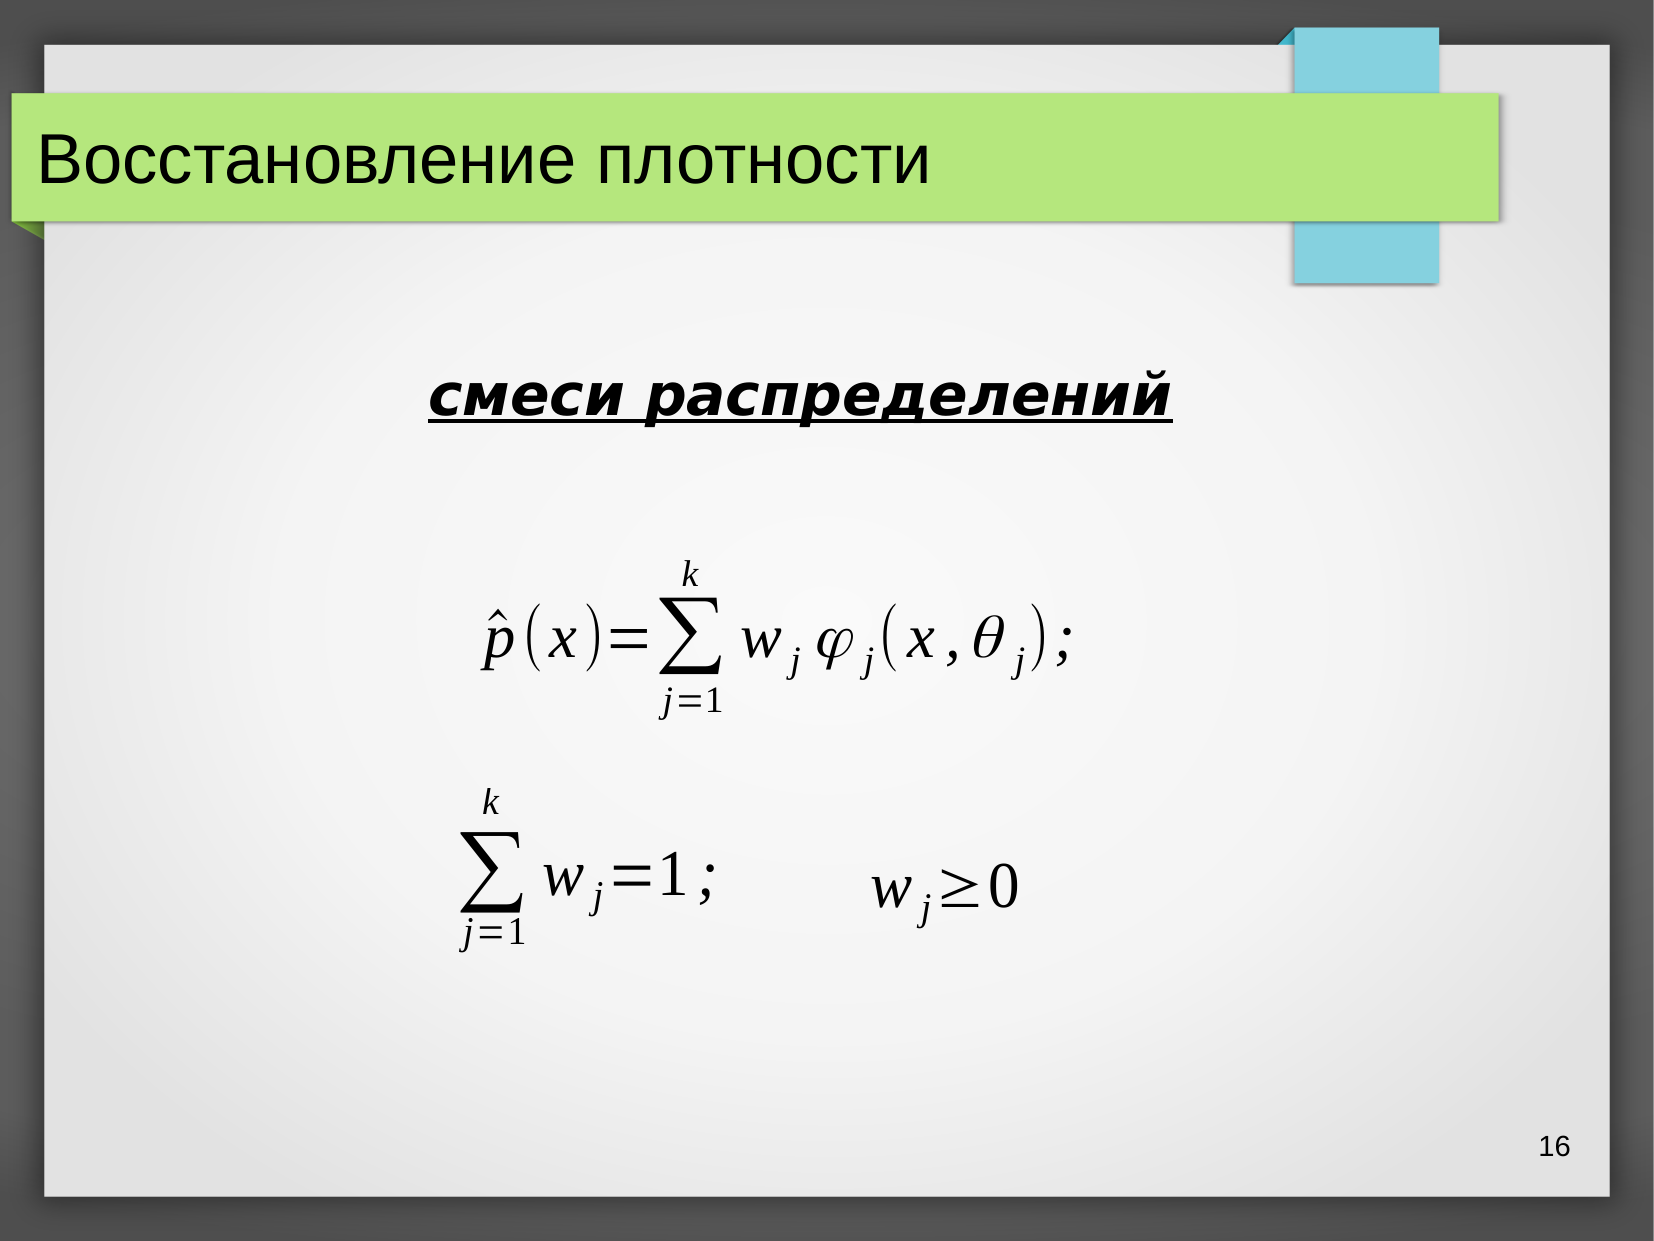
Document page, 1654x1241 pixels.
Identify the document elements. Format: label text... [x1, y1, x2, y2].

text_box смеси распределений [413, 354, 1229, 440]
picture [0, 0, 1654, 1241]
chart [862, 862, 1029, 934]
title Восстановление плотности [35, 118, 1489, 200]
chart [448, 788, 725, 957]
chart [472, 552, 1082, 721]
